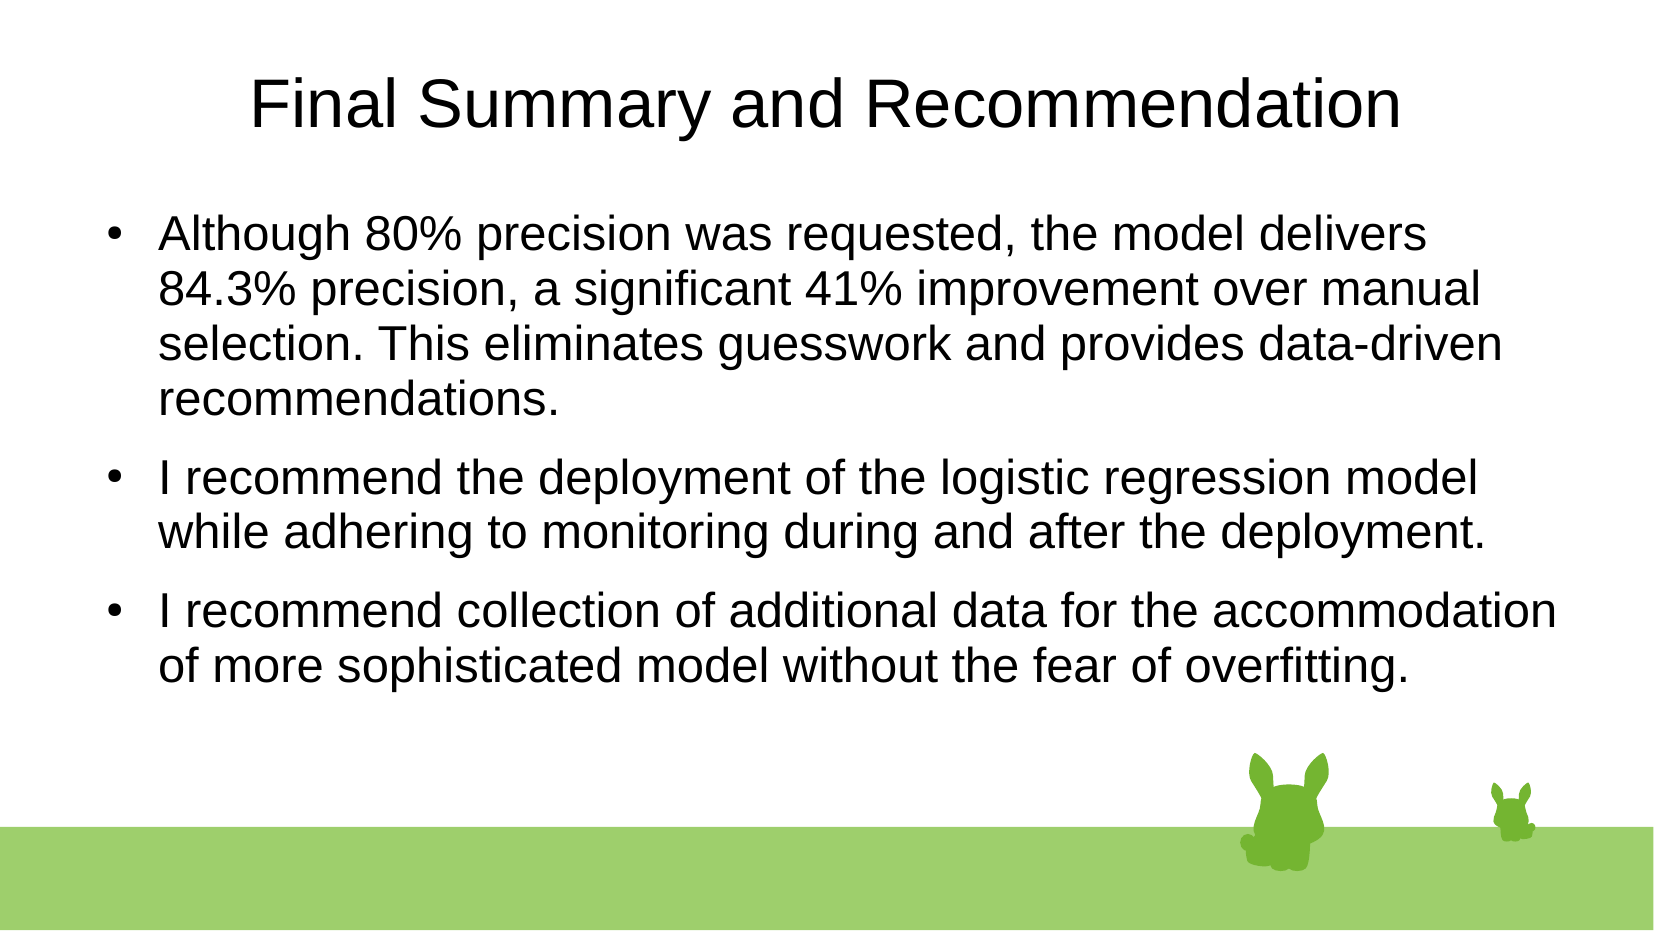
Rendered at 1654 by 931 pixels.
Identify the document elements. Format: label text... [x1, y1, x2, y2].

title Final Summary and Recommendation [88, 29, 1565, 178]
list Although 80% precision was requested, the model delivers 84.3% precision, a significant 41% improvement over manual selection. This eliminates guesswork and provides data-driven recommendations. I recommend the deployment of the logistic regression model while adhering to monitoring during and after the deployment. I recommend collection of additional data for the accommodation of more sophisticated model without the fear of overfitting. [88, 206, 1565, 739]
